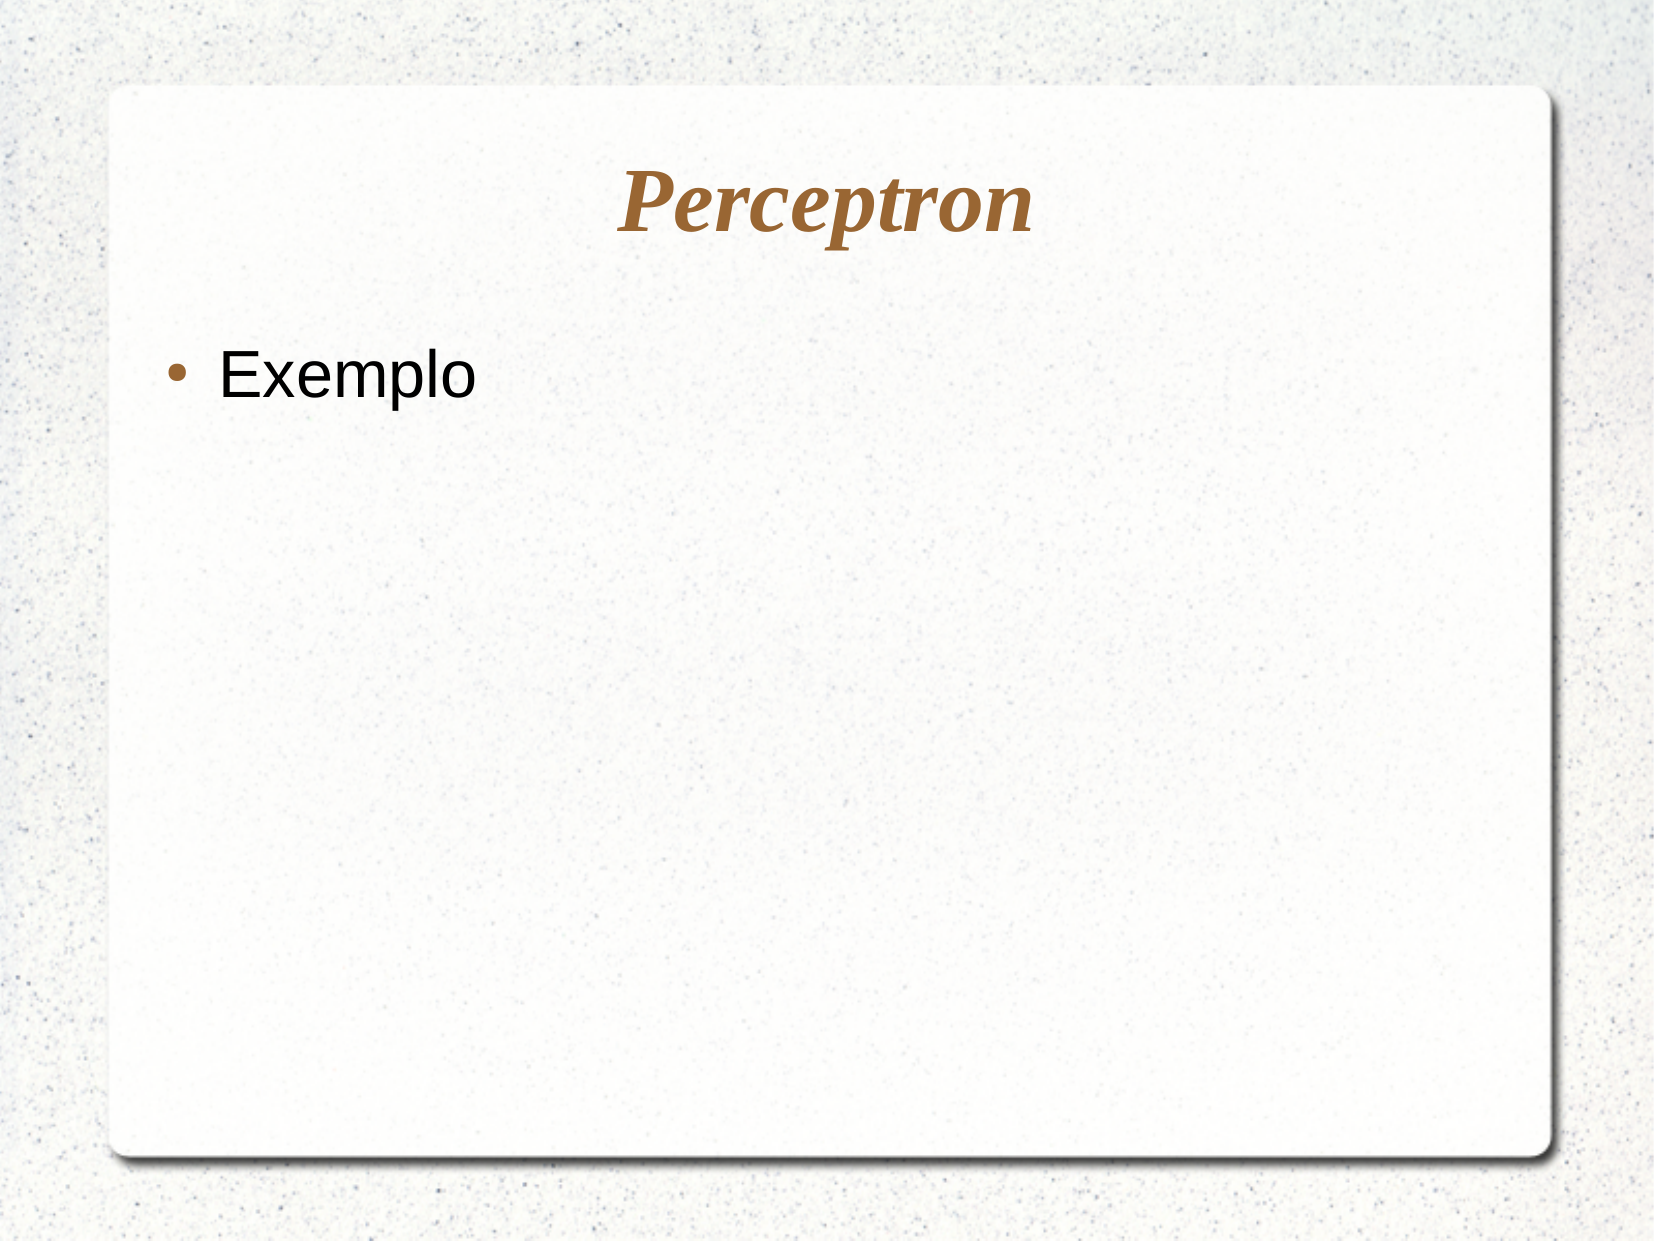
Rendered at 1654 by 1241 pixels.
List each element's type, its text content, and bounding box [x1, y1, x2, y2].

title Perceptron [118, 96, 1536, 304]
picture [0, 0, 1654, 1241]
list Exemplo [147, 336, 1506, 1137]
